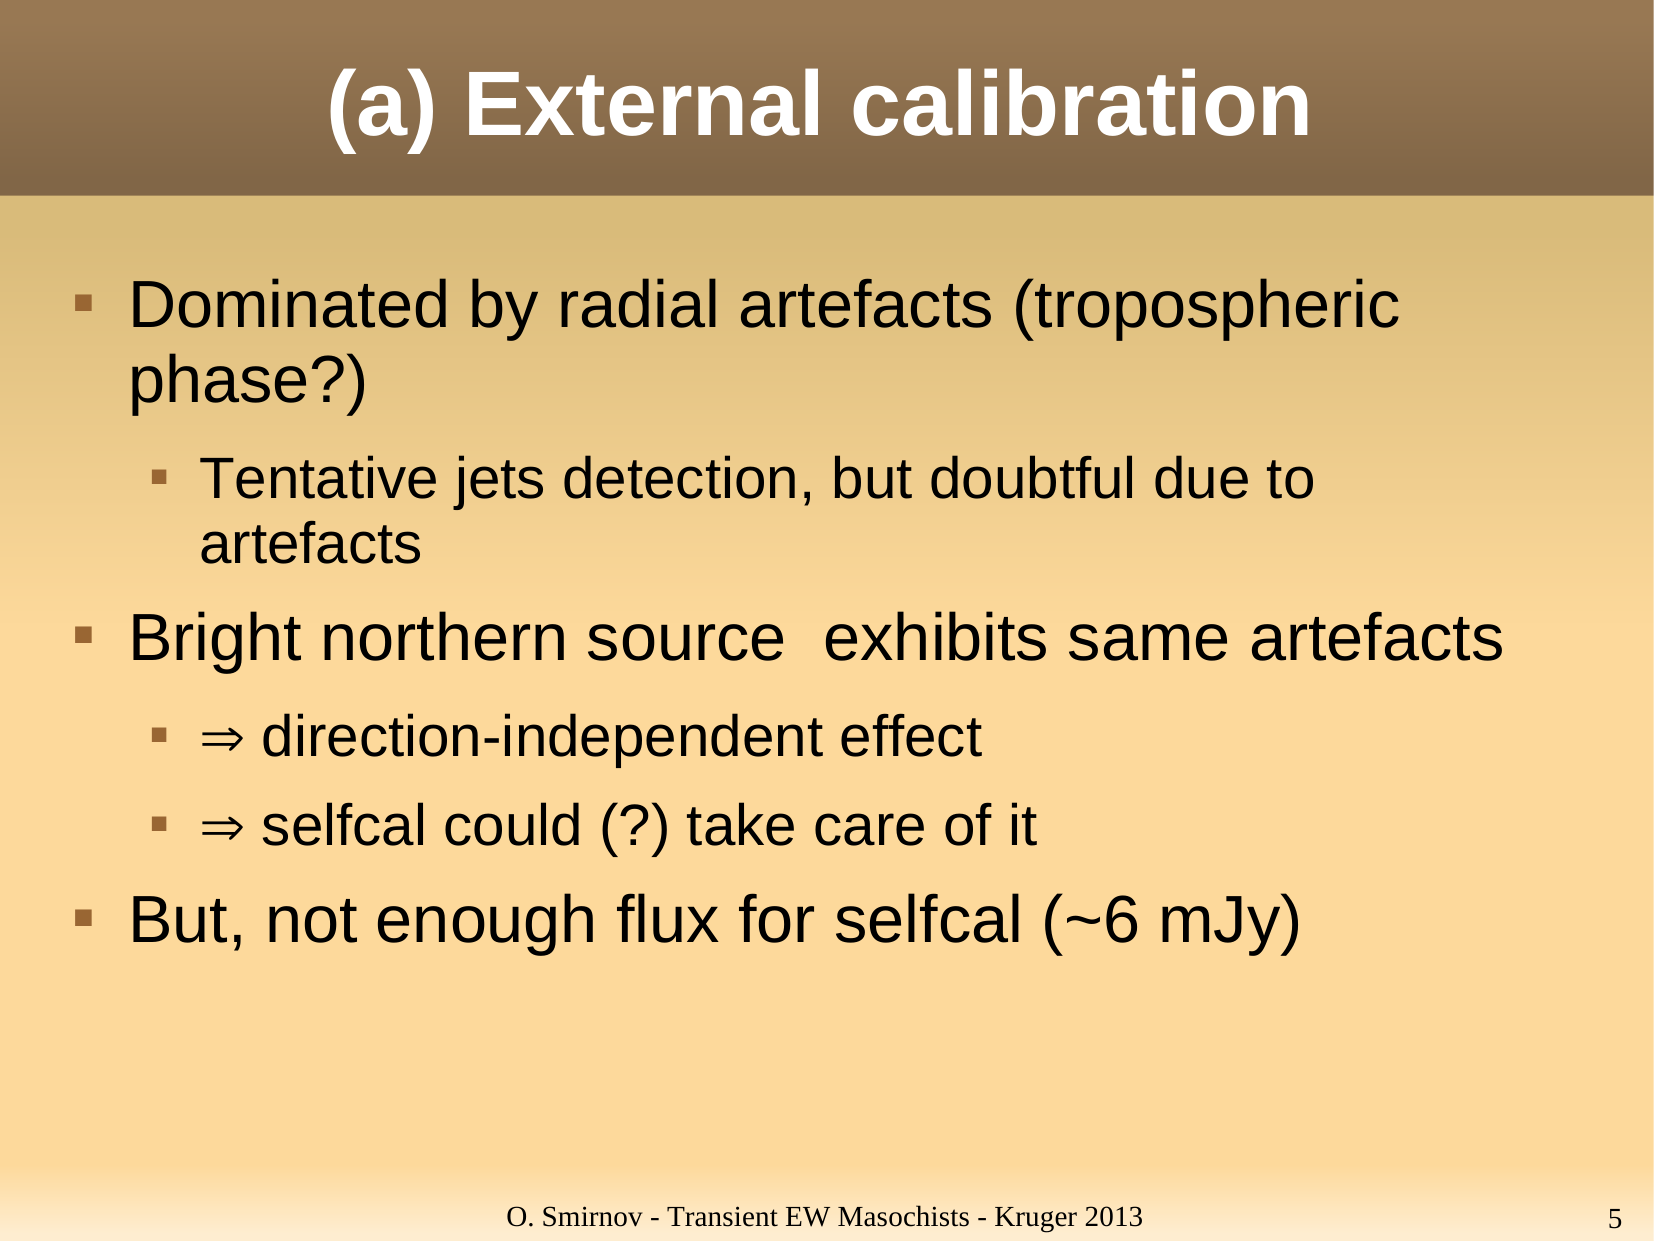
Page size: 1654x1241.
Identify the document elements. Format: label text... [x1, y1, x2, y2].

list Dominated by radial artefacts (tropospheric phase?) Tentative jets detection, but doubtful due to artefacts Bright northern source exhibits same artefacts ⇒ direction-independent effect ⇒ selfcal could (?) take care of it But, not enough flux for selfcal (~6 mJy) [57, 266, 1546, 1086]
title (a) External calibration [76, 0, 1565, 208]
picture [0, 0, 1654, 1241]
